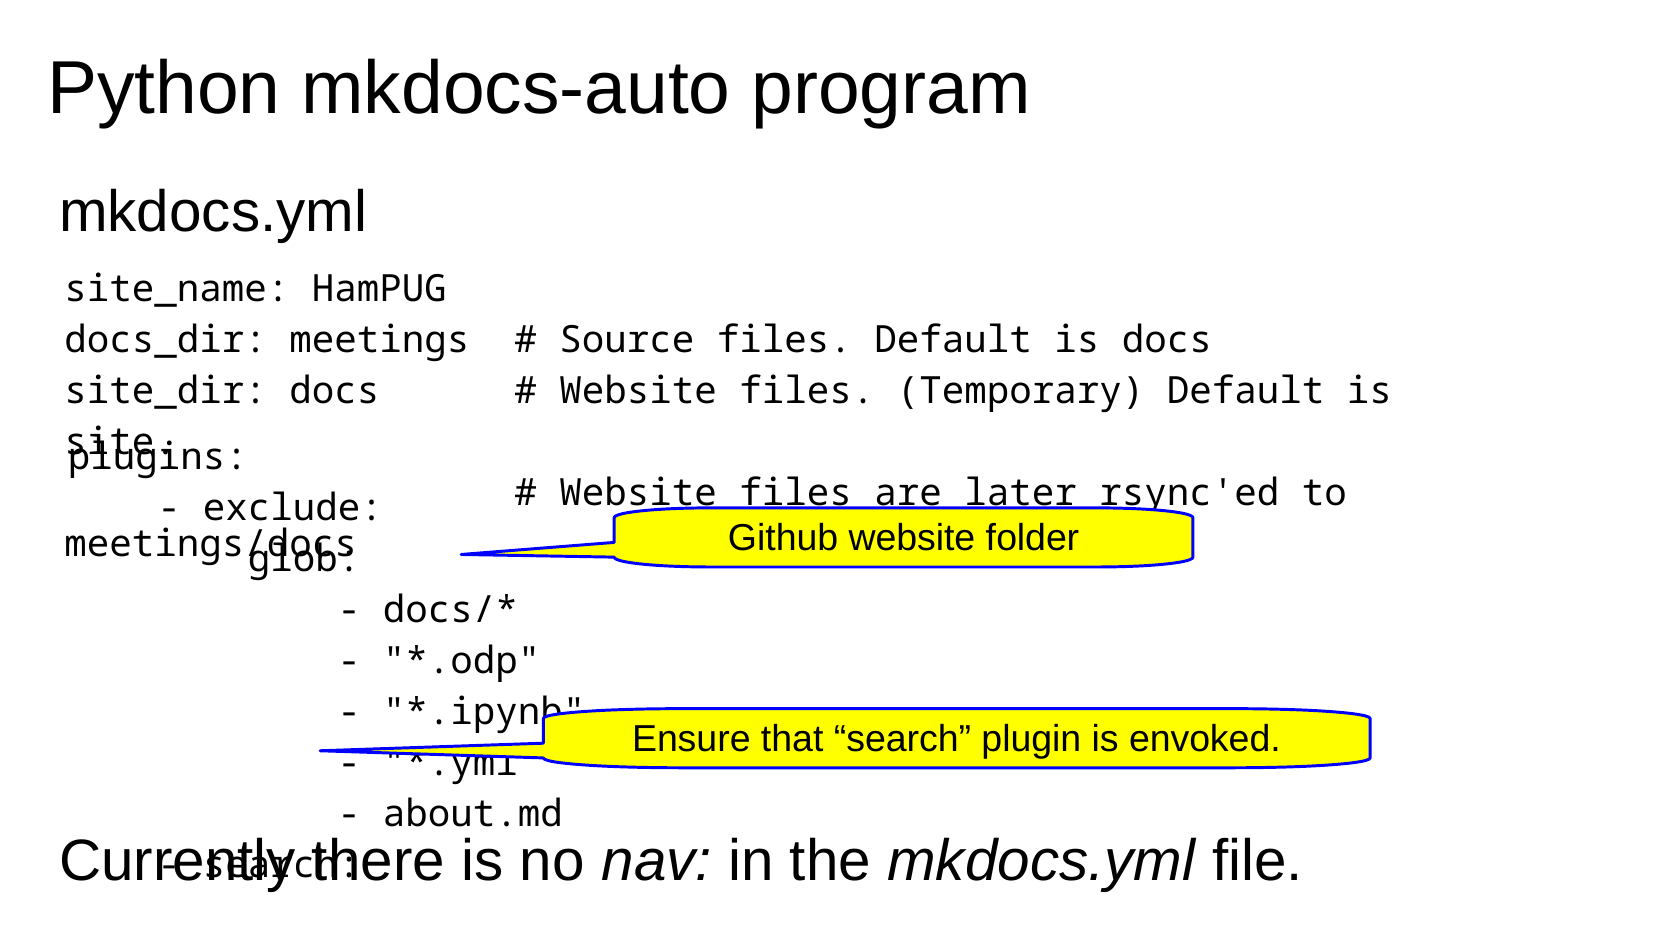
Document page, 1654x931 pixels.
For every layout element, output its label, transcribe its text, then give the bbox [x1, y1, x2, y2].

text_box Ensure that “search” plugin is envoked. [320, 708, 1371, 768]
title Python mkdocs-auto program [47, 45, 1536, 130]
text_box plugins: - exclude: glob: - docs/* - "*.odp" - "*.ipynb" - "*.yml" - about.md - search: [53, 422, 845, 792]
text_box site_name: HamPUG docs_dir: meetings # Source files. Default is docs site_dir: docs # Website files. (Temporary) Default is site. # Website files are later rsync'ed to meetings/docs [49, 254, 1524, 438]
text_box Currently there is no nav: in the mkdocs.yml file. [59, 811, 1548, 910]
text_box Github website folder [461, 507, 1193, 567]
subtitle mkdocs.yml [59, 162, 1548, 260]
